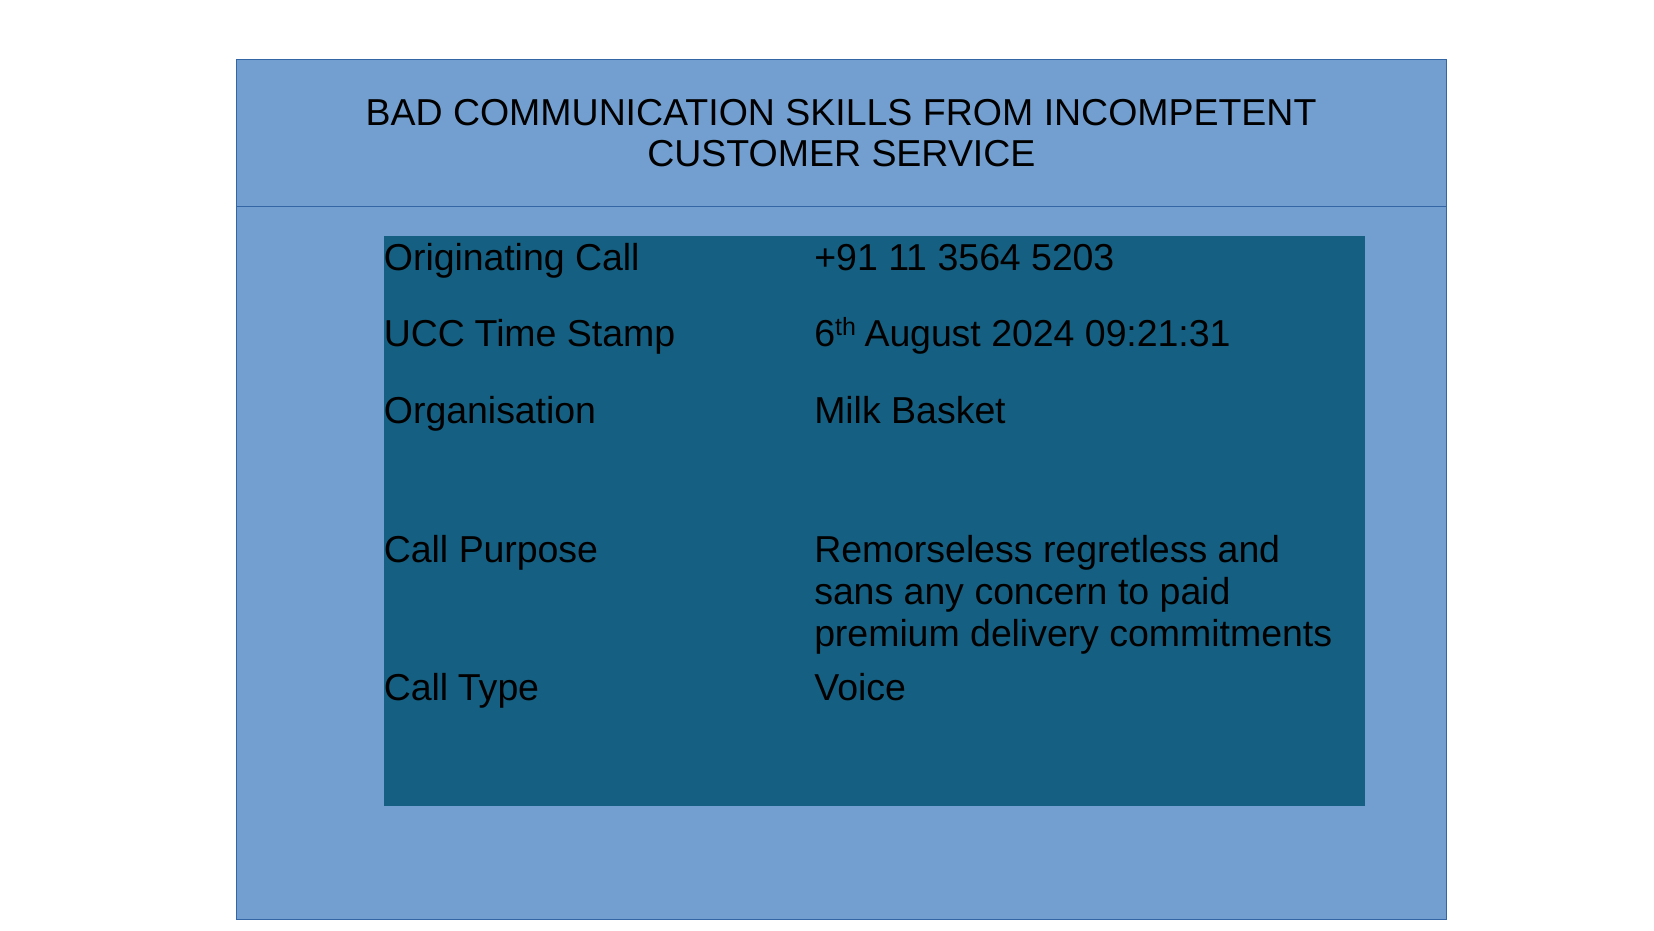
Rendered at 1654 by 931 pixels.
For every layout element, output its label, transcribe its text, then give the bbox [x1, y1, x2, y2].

table_cell Organisation [384, 389, 814, 528]
table_cell Call Purpose [384, 528, 814, 667]
text_box BAD COMMUNICATION SKILLS FROM INCOMPETENT CUSTOMER SERVICE [236, 59, 1447, 206]
table_cell UCC Time Stamp [384, 313, 814, 389]
table_cell 6th August 2024 09:21:31 [814, 313, 1365, 389]
table_header +91 11 3564 5203 [814, 236, 1365, 313]
table_cell Call Type [384, 667, 814, 806]
table_cell Remorseless regretless and sans any concern to paid premium delivery commitments [814, 528, 1365, 667]
table_cell Milk Basket [814, 389, 1365, 528]
text_box [236, 177, 1447, 920]
table_header Originating Call [384, 236, 814, 313]
table_cell Voice [814, 667, 1365, 806]
